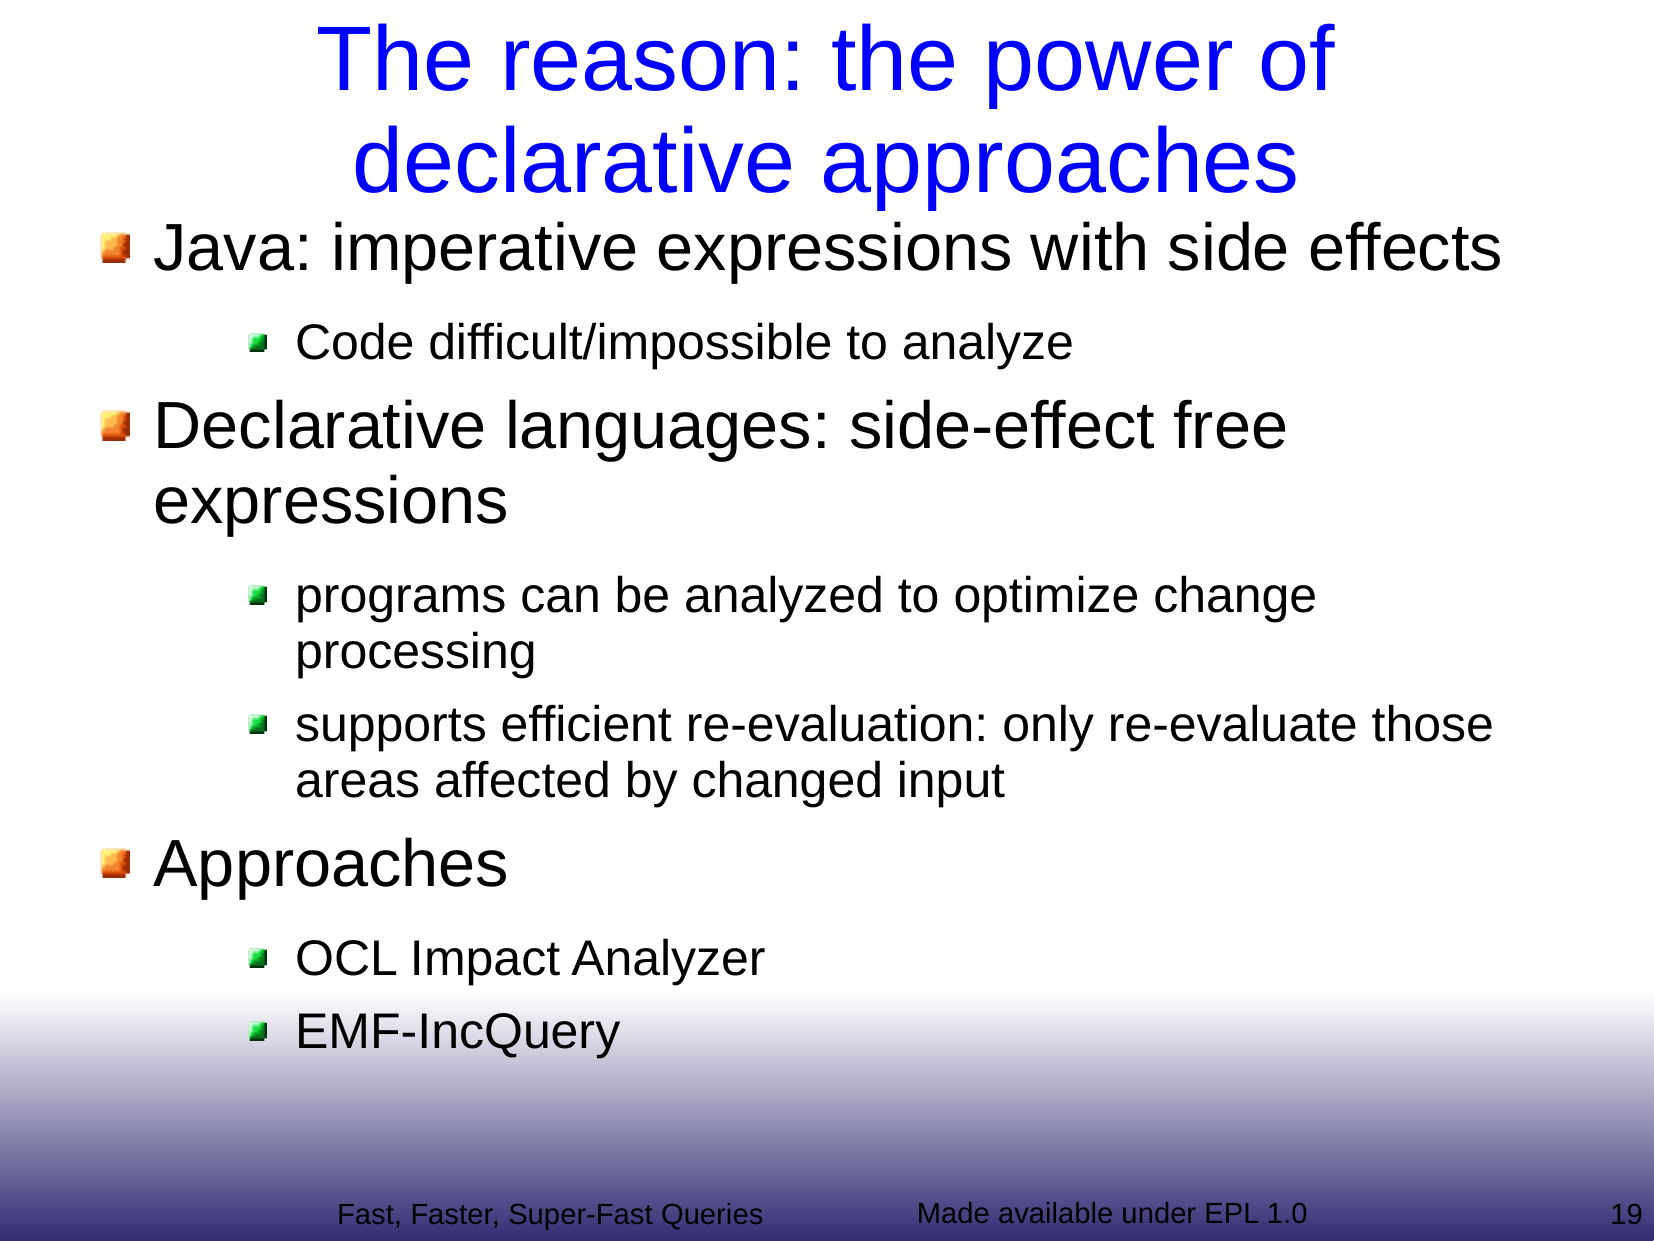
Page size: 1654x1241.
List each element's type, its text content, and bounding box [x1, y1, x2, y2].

title The reason: the power of declarative approaches [82, 6, 1571, 210]
list Java: imperative expressions with side effects Code difficult/impossible to analyze Declarative languages: side-effect free expressions programs can be analyzed to optimize change processing supports efficient re-evaluation: only re-evaluate those areas affected by changed input Approaches OCL Impact Analyzer EMF-IncQuery [82, 210, 1571, 1060]
